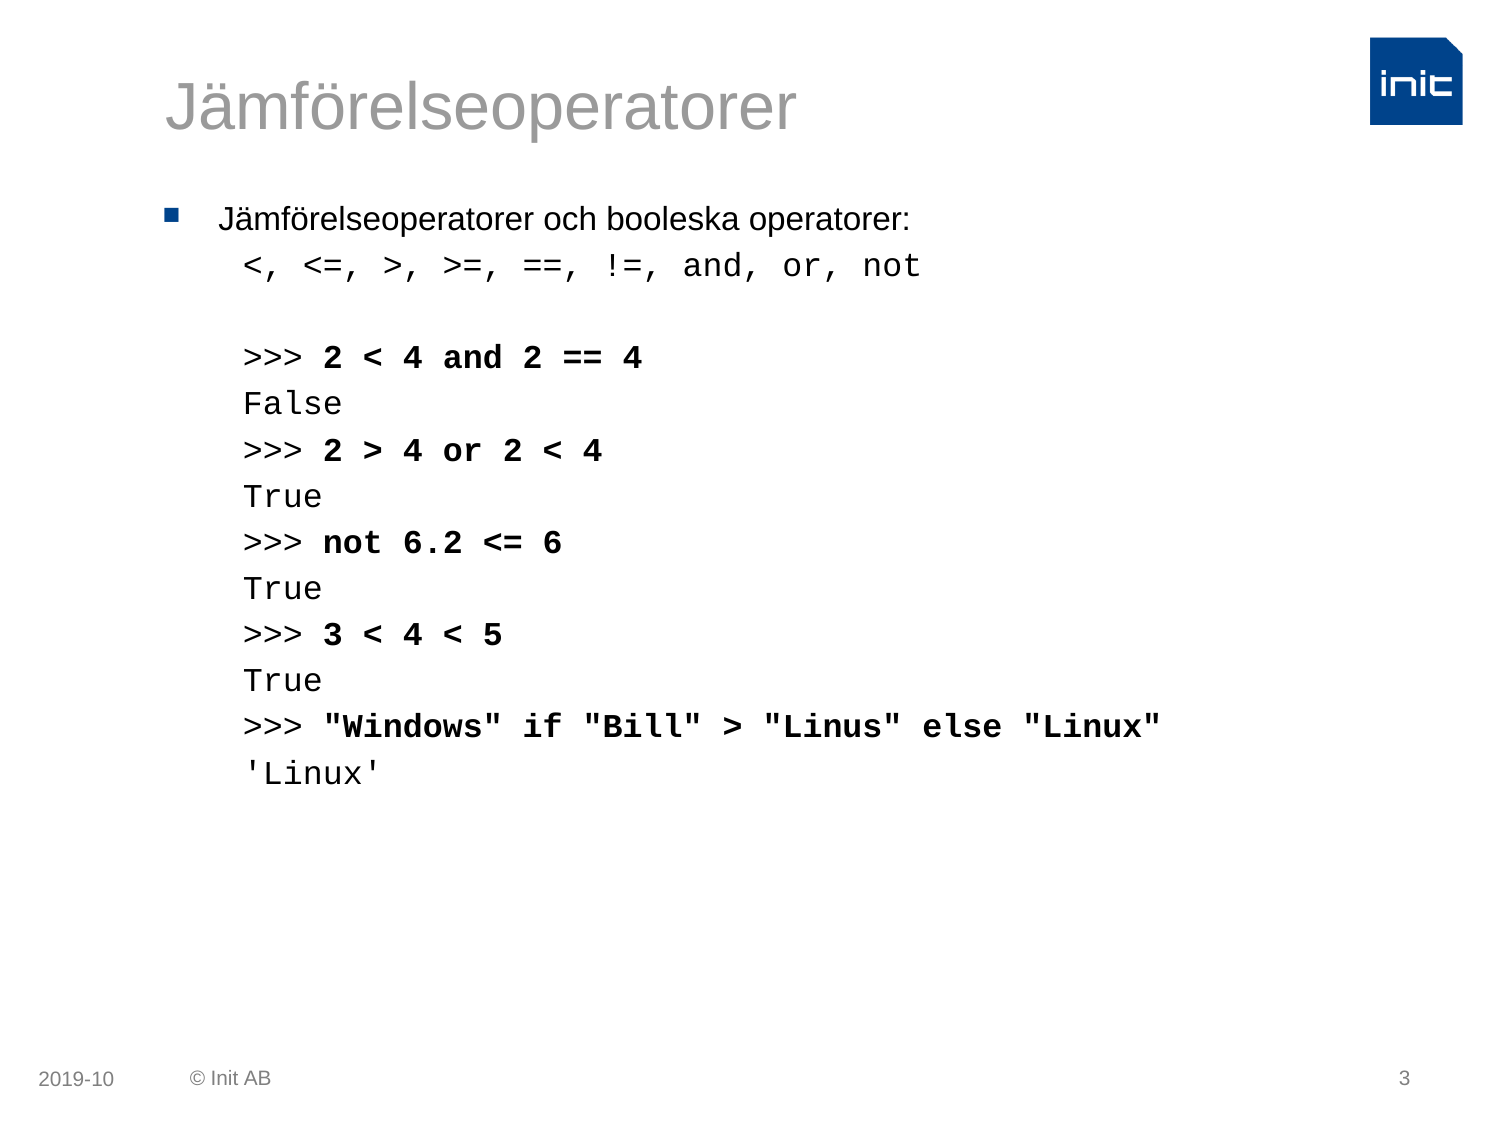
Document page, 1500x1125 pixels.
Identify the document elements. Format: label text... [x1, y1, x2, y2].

picture [1370, 37, 1463, 125]
text_box <nummer> [1350, 1037, 1426, 1098]
text_box Jämförelseoperatorer [150, 0, 1351, 151]
text_box Jämförelseoperatorer och booleska operatorer: <, <=, >, >=, ==, !=, and, or, not >>> 2 < 4 and 2 == 4 False >>> 2 > 4 or 2 < 4 True >>> not 6.2 <= 6 True >>> 3 < 4 < 5 True >>> "Windows" if "Bill" > "Linus" else "Linux" 'Linux' [150, 189, 1351, 963]
text_box © Init AB [174, 1037, 1326, 1098]
text_box 2019-10 [23, 1038, 149, 1099]
